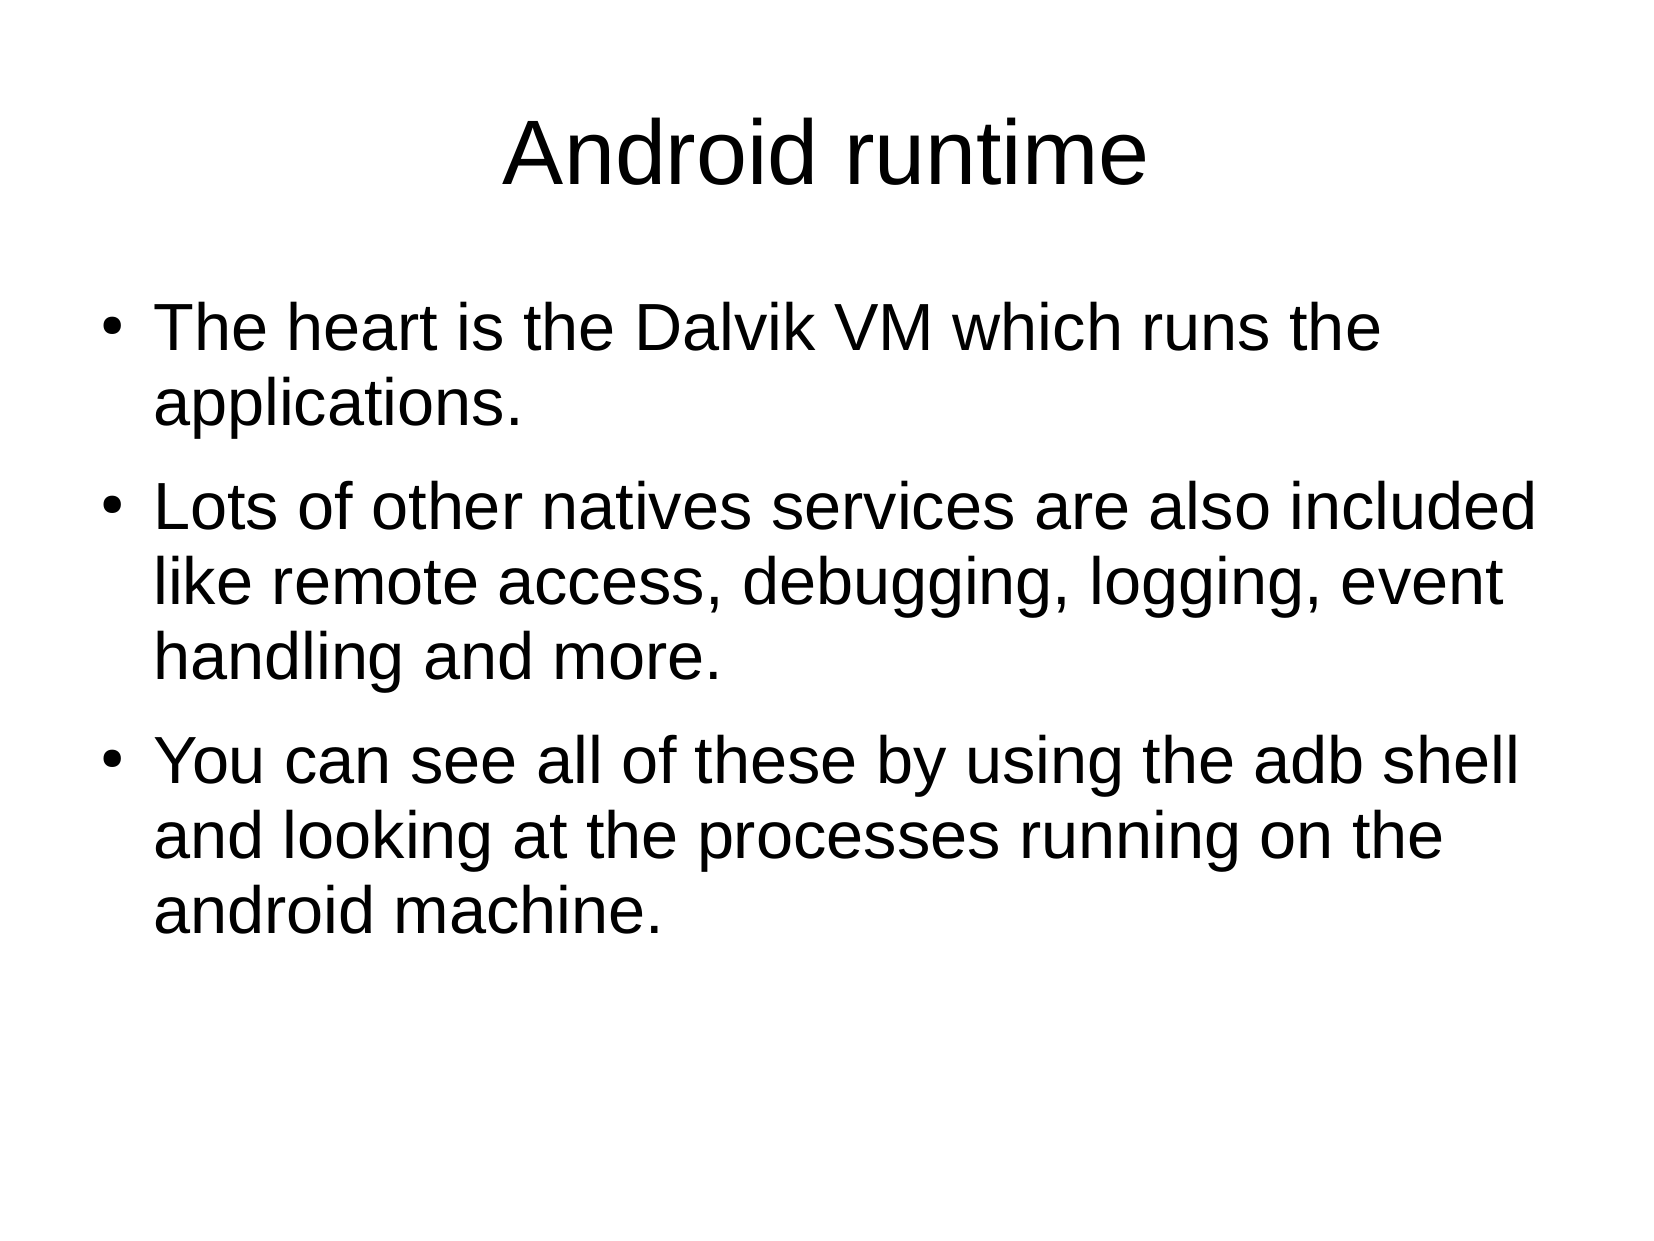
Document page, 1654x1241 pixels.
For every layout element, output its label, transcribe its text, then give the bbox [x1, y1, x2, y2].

list The heart is the Dalvik VM which runs the applications. Lots of other natives services are also included like remote access, debugging, logging, event handling and more. You can see all of these by using the adb shell and looking at the processes running on the android machine. [82, 290, 1571, 1109]
title Android runtime [82, 49, 1571, 257]
